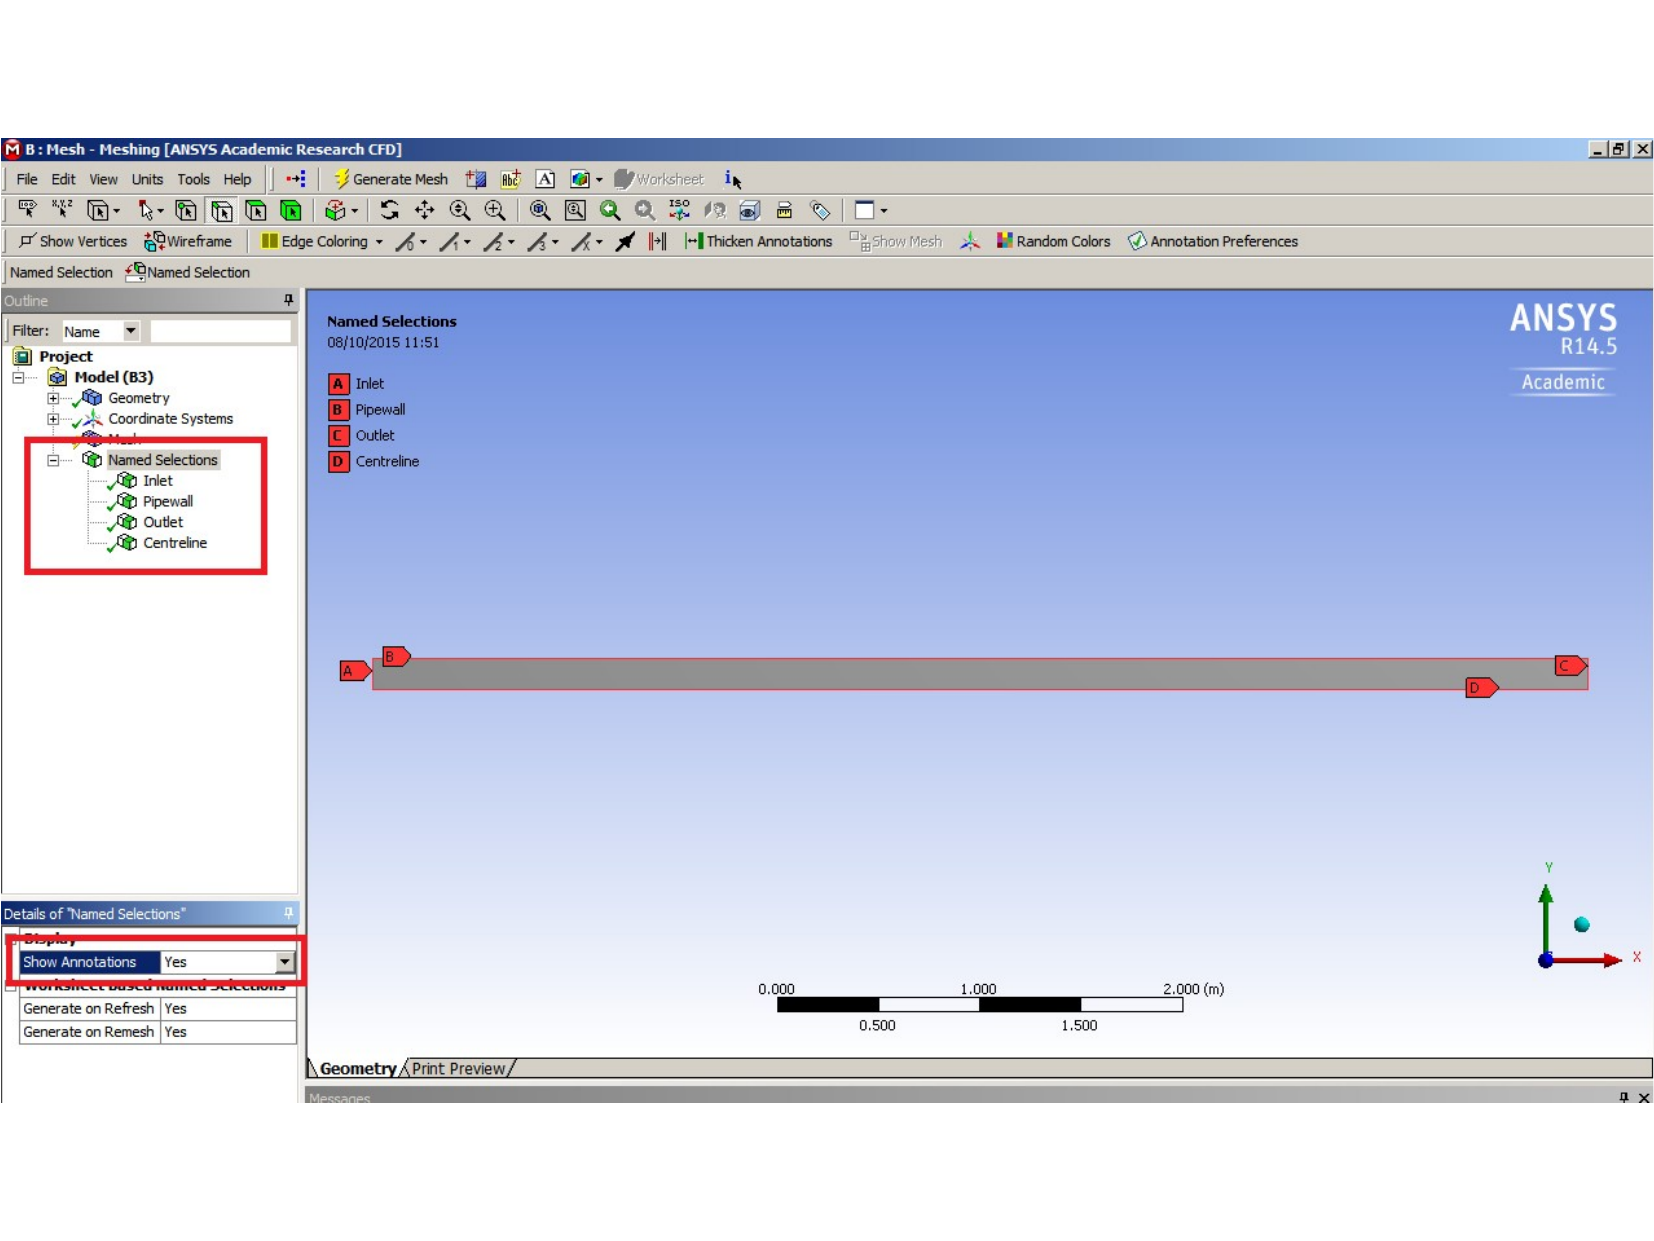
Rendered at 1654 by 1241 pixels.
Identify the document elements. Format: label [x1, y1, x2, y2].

picture [1, 138, 1654, 1103]
